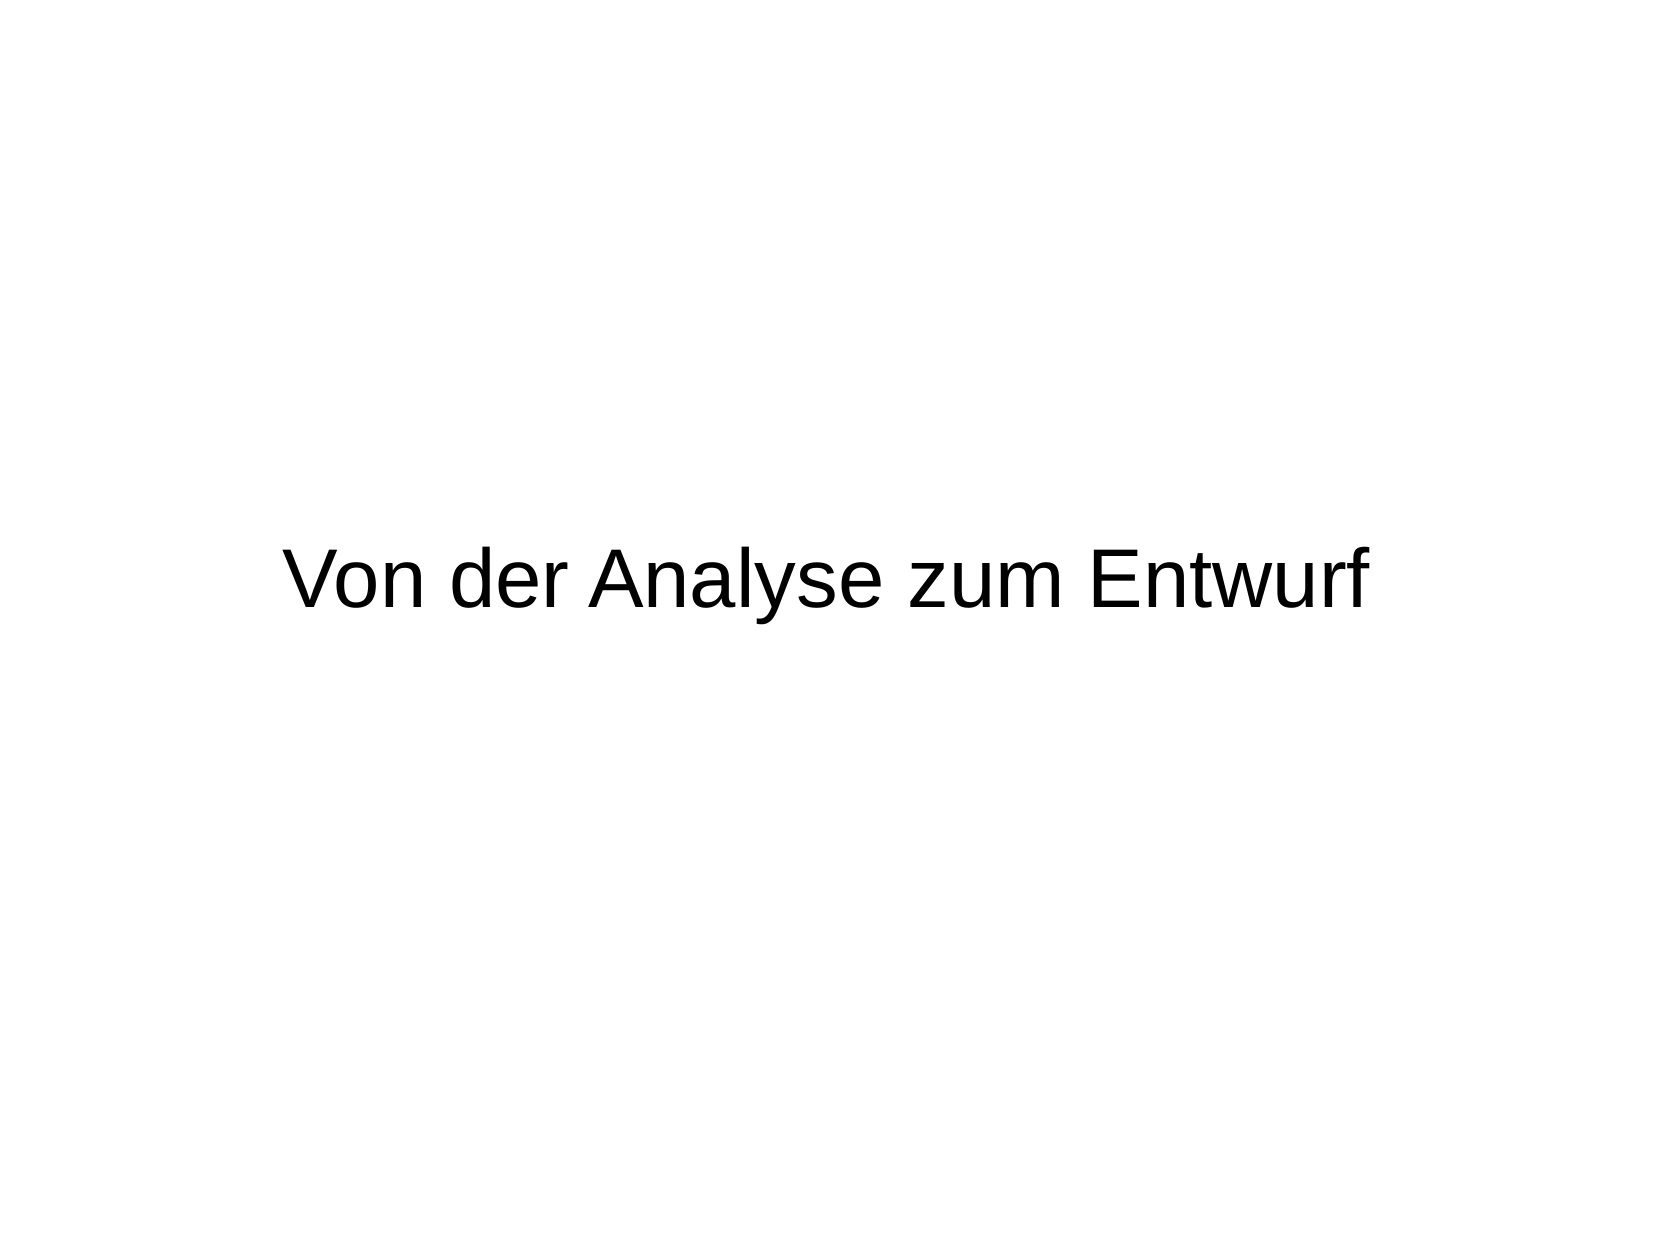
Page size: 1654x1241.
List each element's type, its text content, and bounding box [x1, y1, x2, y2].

subtitle Von der Analyse zum Entwurf [82, 56, 1571, 1102]
